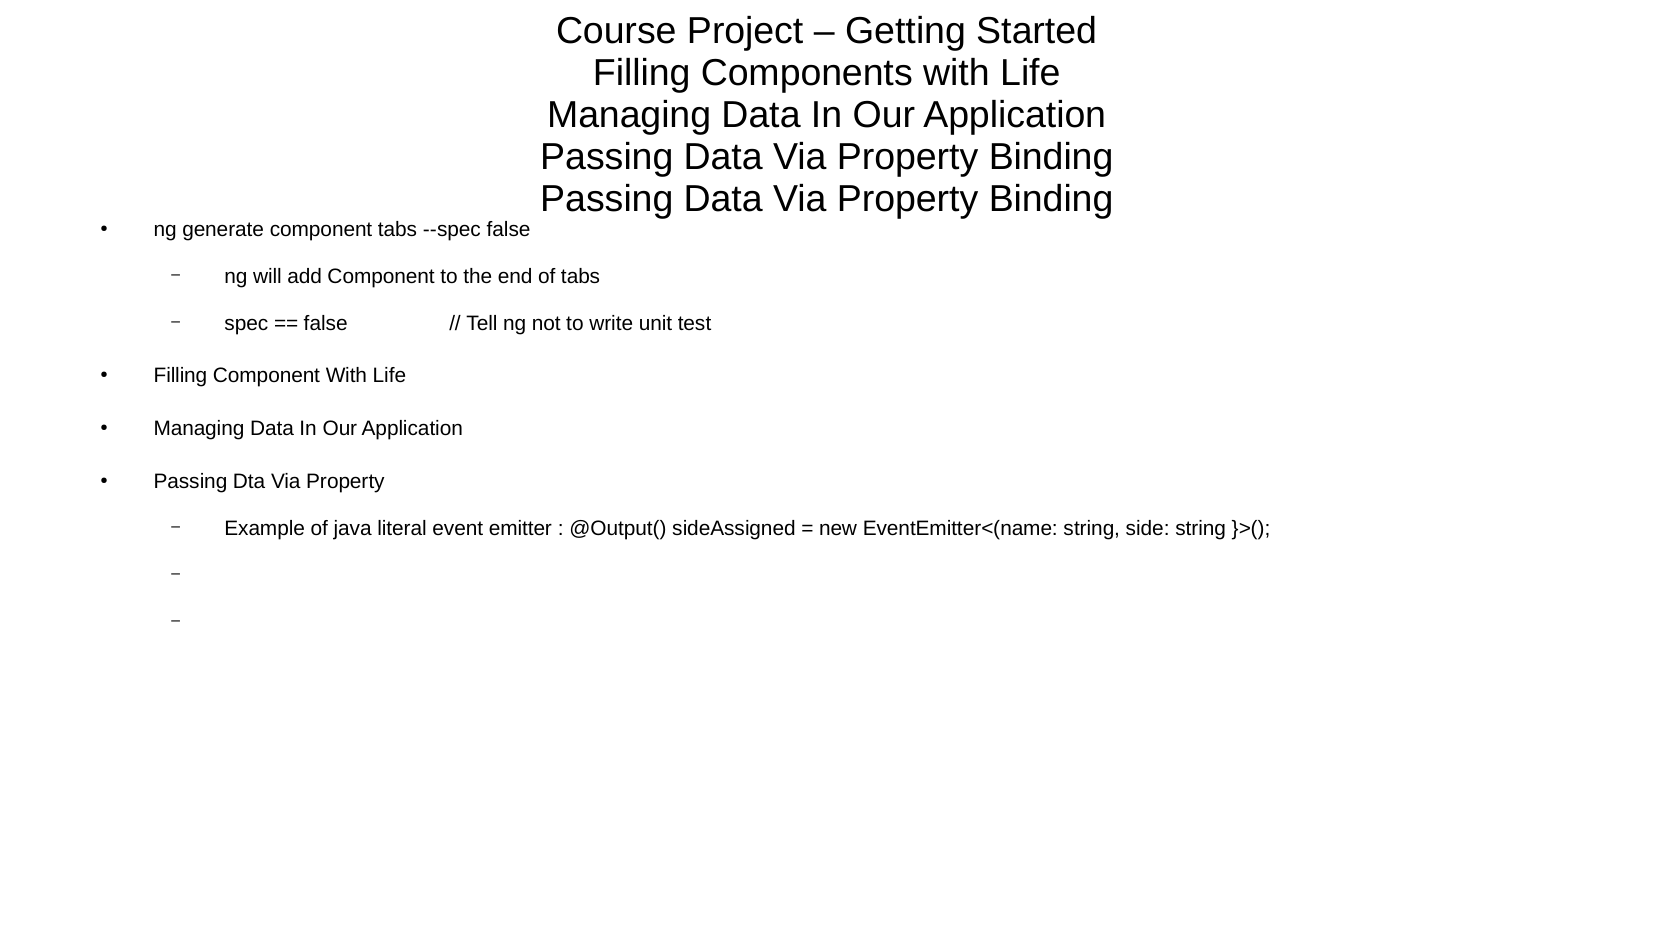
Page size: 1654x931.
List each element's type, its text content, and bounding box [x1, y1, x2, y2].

list ng generate component tabs --spec false ng will add Component to the end of tabs spec == false // Tell ng not to write unit test Filling Component With Life Managing Data In Our Application Passing Dta Via Property Example of java literal event emitter : @Output() sideAssigned = new EventEmitter<(name: string, side: string }>(); [82, 217, 1636, 916]
title Course Project – Getting Started Filling Components with Life Managing Data In Our Application Passing Data Via Property Binding Passing Data Via Property Binding [82, 9, 1571, 217]
